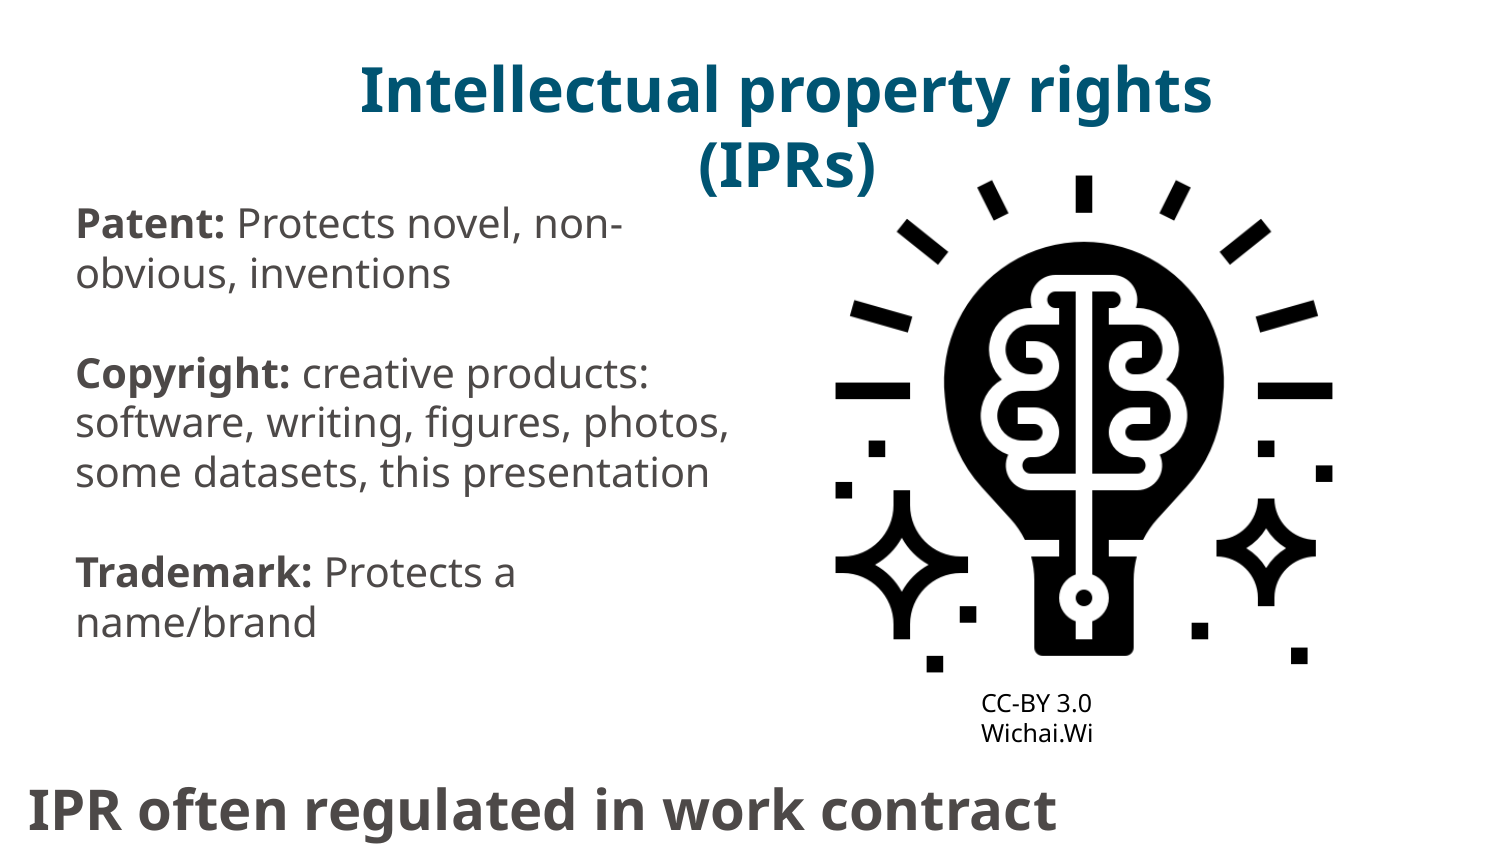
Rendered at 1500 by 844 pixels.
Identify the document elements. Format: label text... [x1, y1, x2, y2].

text_box Patent: Protects novel, non-obvious, inventions Copyright: creative products: software, writing, figures, photos, some datasets, this presentation Trademark: Protects a name/brand [75, 197, 734, 687]
text_box CC-BY 3.0 Wichai.Wi [969, 682, 1217, 722]
text_box IPR often regulated in work contract [17, 768, 1500, 844]
picture [819, 159, 1349, 689]
text_box Intellectual property rights (IPRs) [292, 44, 1282, 159]
